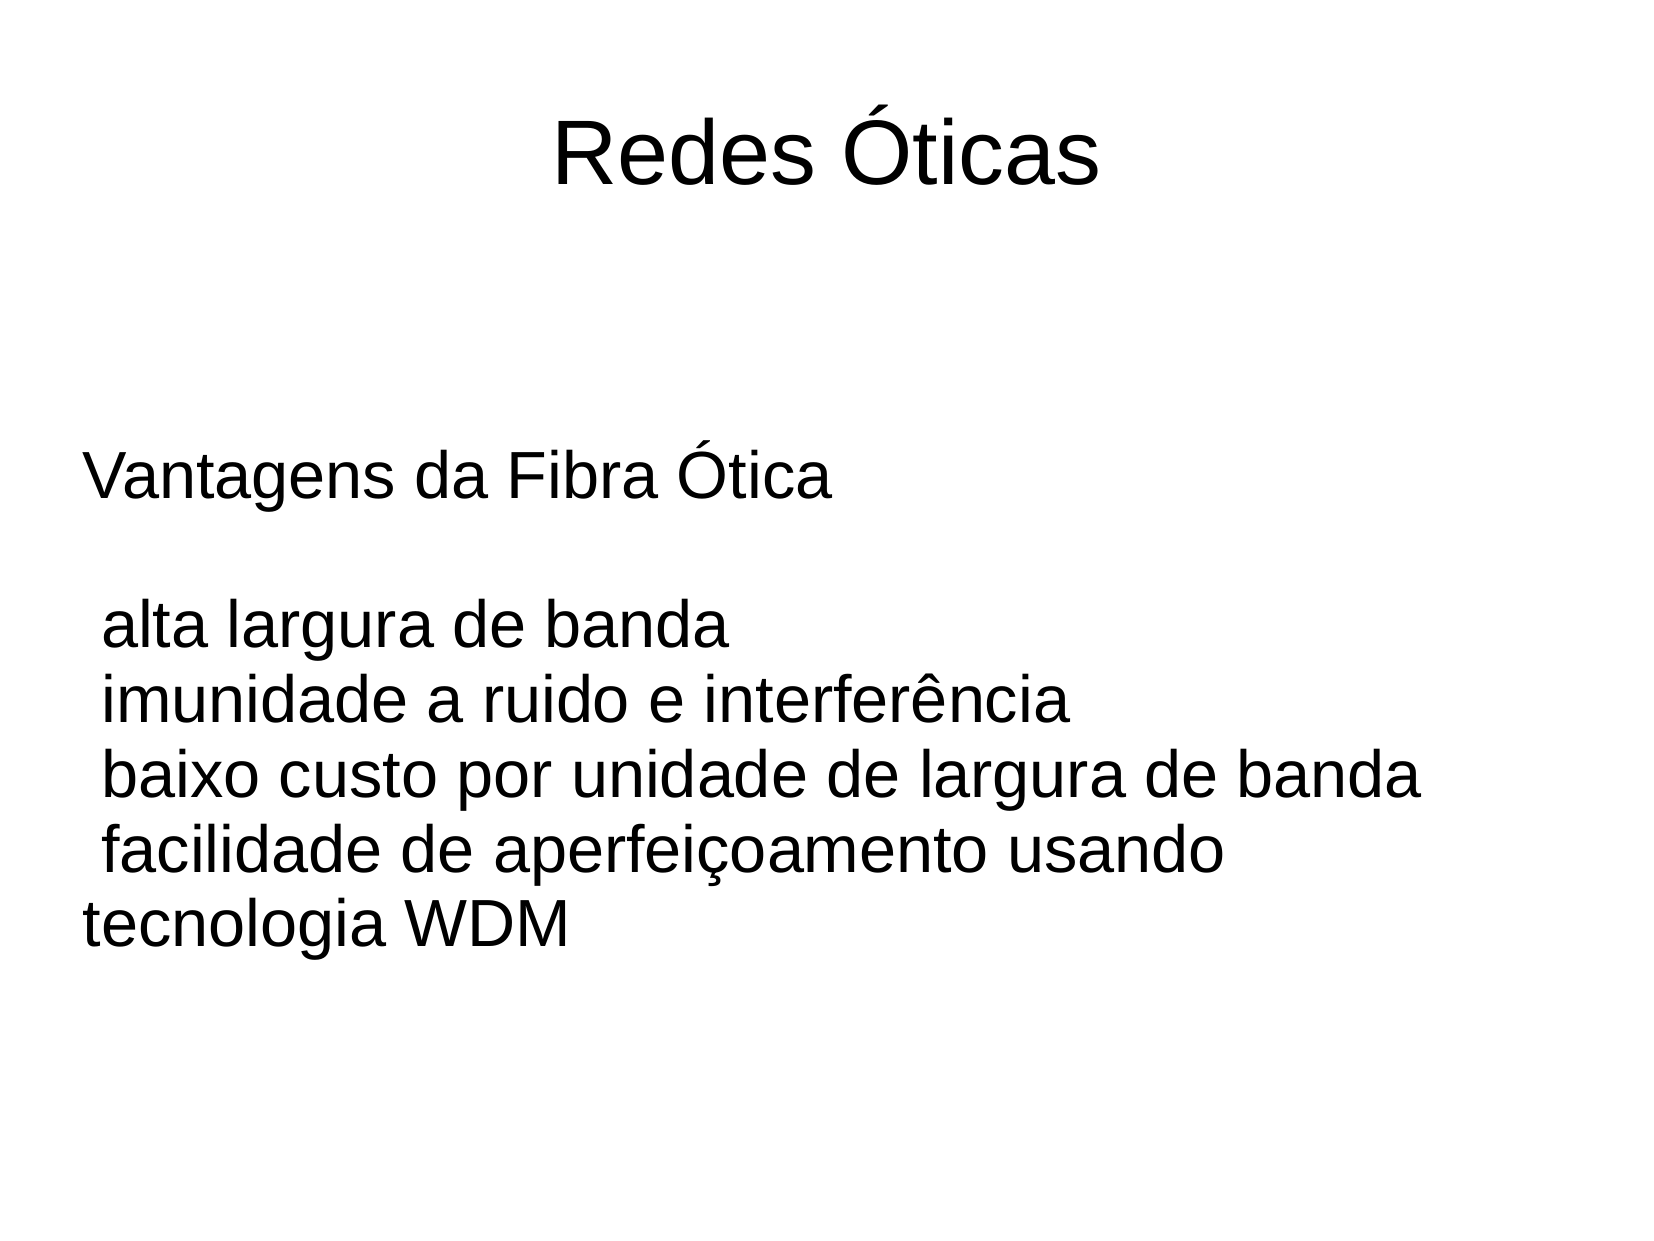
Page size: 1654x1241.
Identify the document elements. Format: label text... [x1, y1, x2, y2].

subtitle Vantagens da Fibra Ótica alta largura de banda imunidade a ruido e interferência baixo custo por unidade de largura de banda facilidade de aperfeiçoamento usando tecnologia WDM [82, 297, 1571, 1102]
title Redes Óticas [82, 56, 1571, 250]
